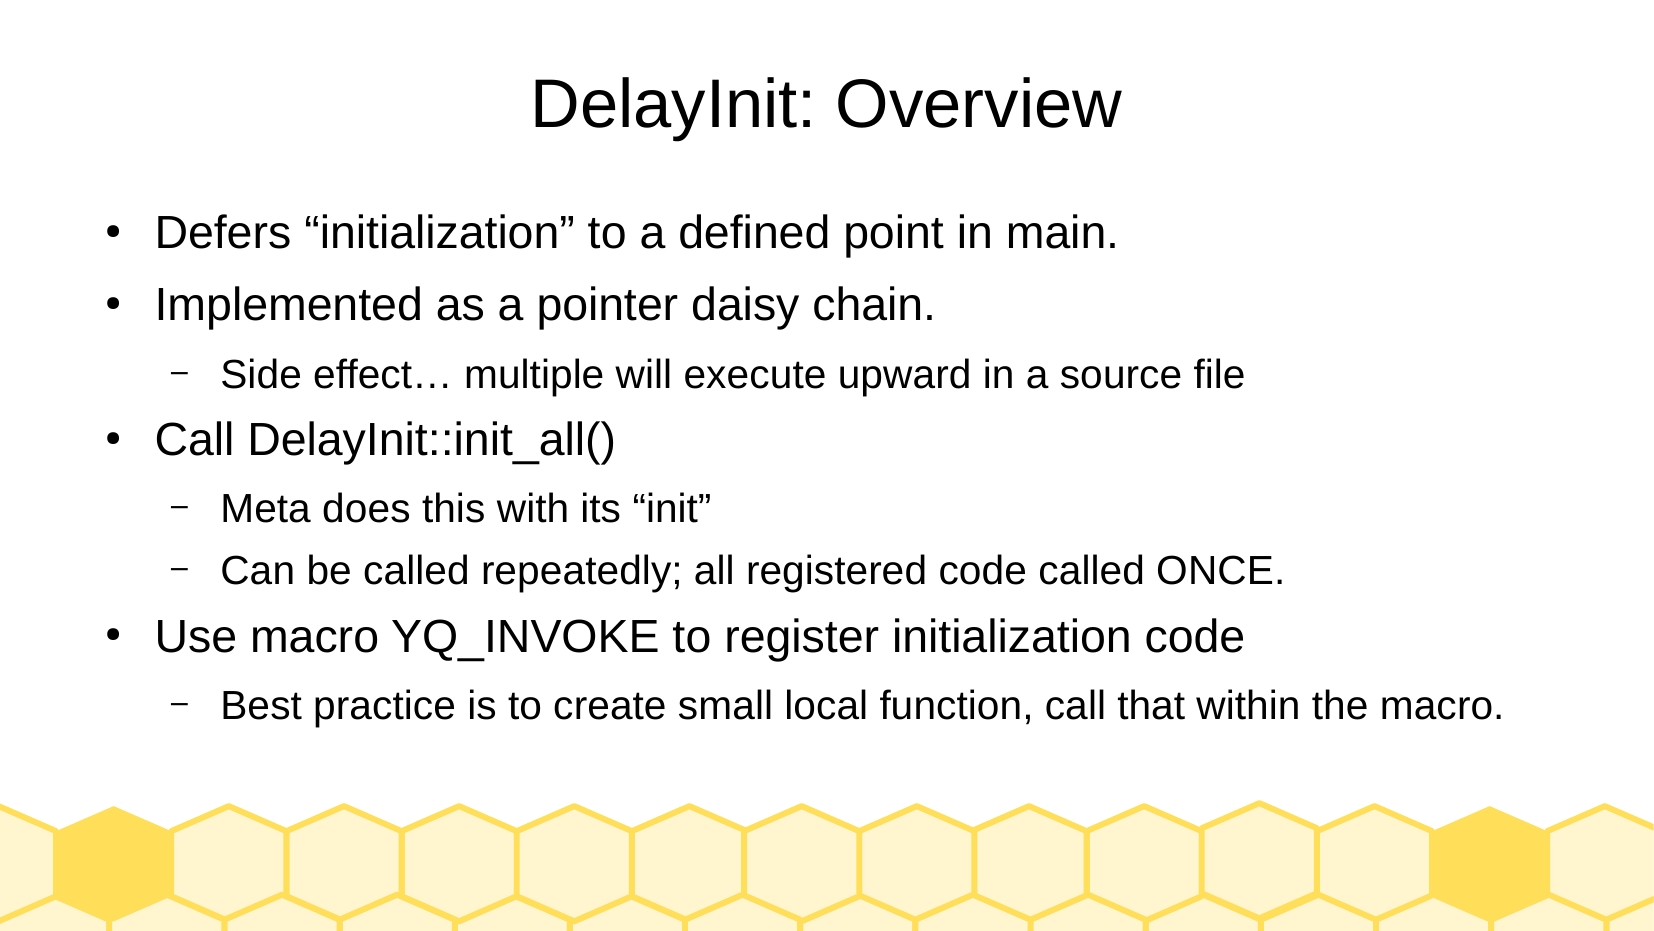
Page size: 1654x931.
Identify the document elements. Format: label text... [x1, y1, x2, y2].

title DelayInit: Overview [88, 29, 1565, 178]
list Defers “initialization” to a defined point in main. Implemented as a pointer daisy chain. Side effect… multiple will execute upward in a source file Call DelayInit::init_all() Meta does this with its “init” Can be called repeatedly; all registered code called ONCE. Use macro YQ_INVOKE to register initialization code Best practice is to create small local function, call that within the macro. [88, 206, 1565, 739]
